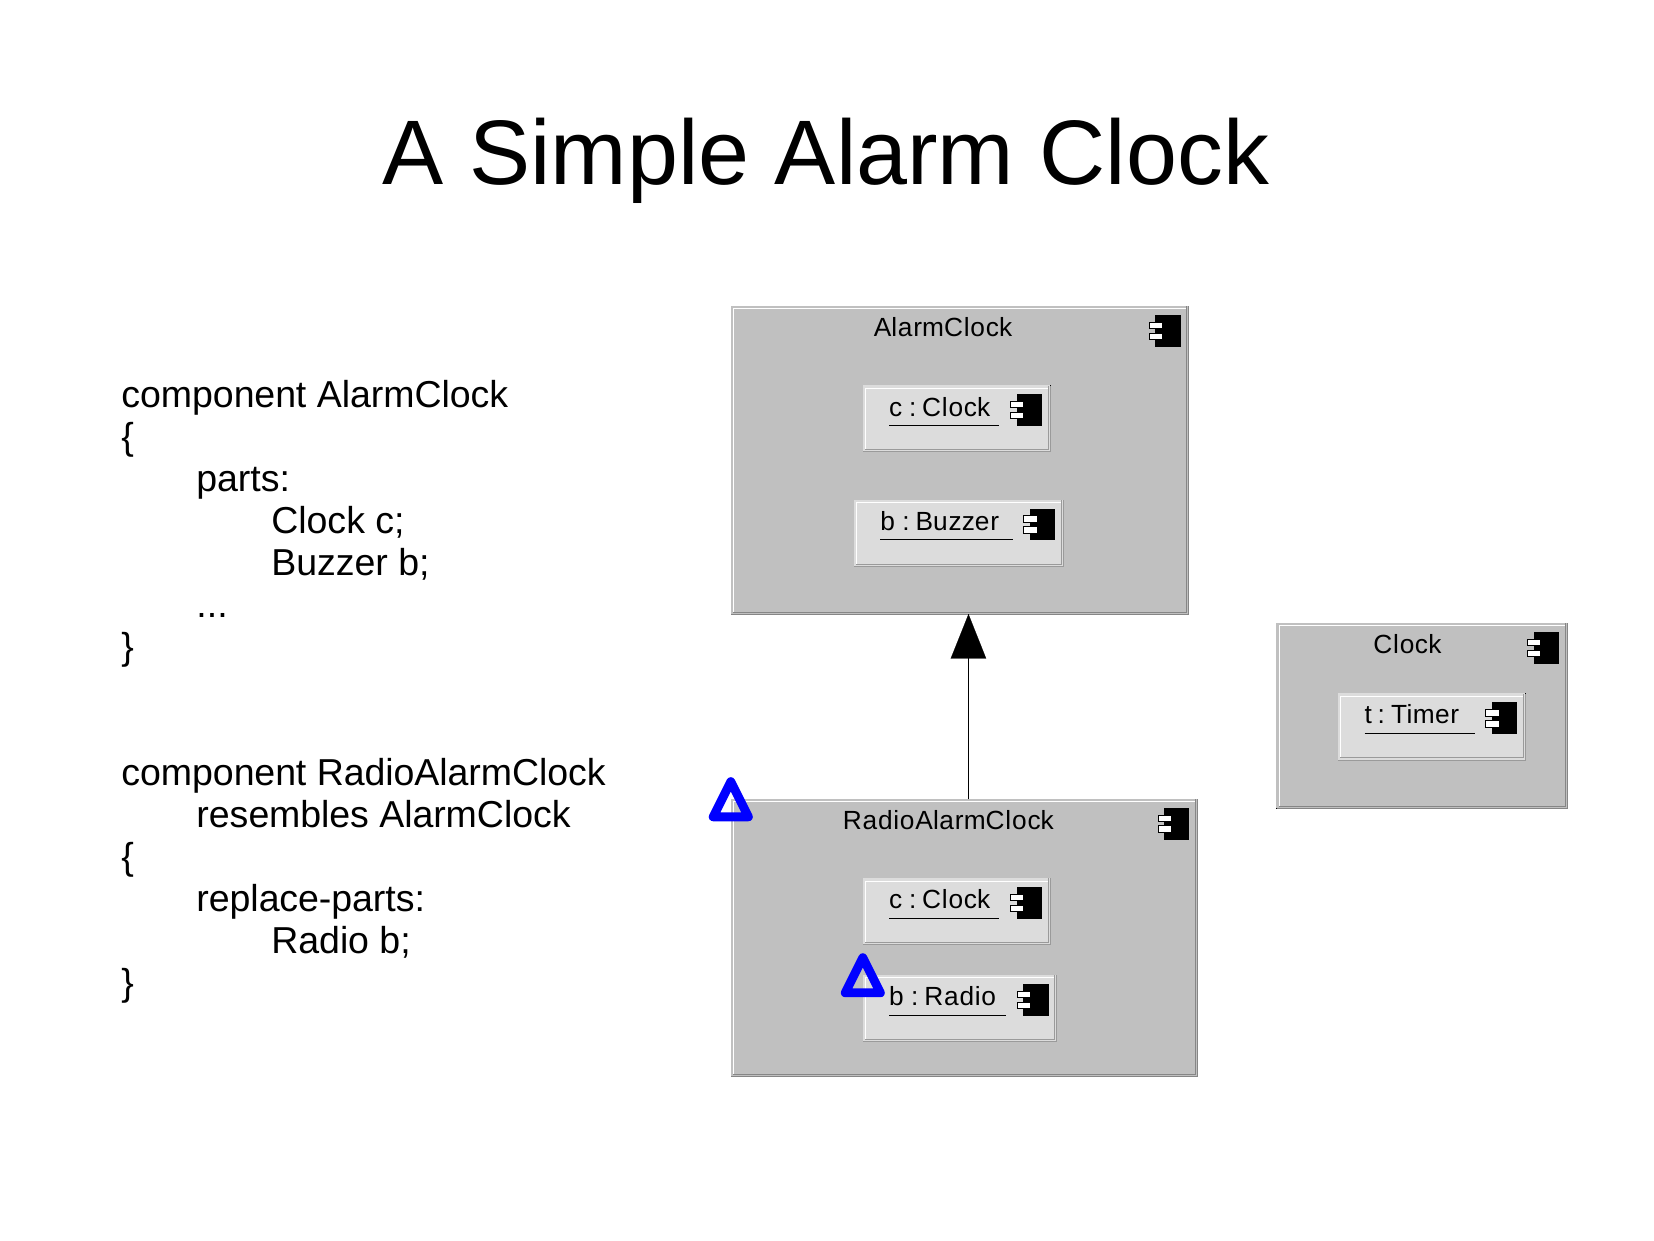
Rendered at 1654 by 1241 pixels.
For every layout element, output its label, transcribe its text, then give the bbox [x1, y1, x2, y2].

subtitle [82, 290, 1571, 1109]
text_box component AlarmClock { parts: Clock c; Buzzer b; ... } component RadioAlarmClock resembles AlarmClock { replace-parts: Radio b; } [106, 366, 624, 1095]
picture [706, 304, 1570, 1079]
title A Simple Alarm Clock [82, 49, 1571, 257]
